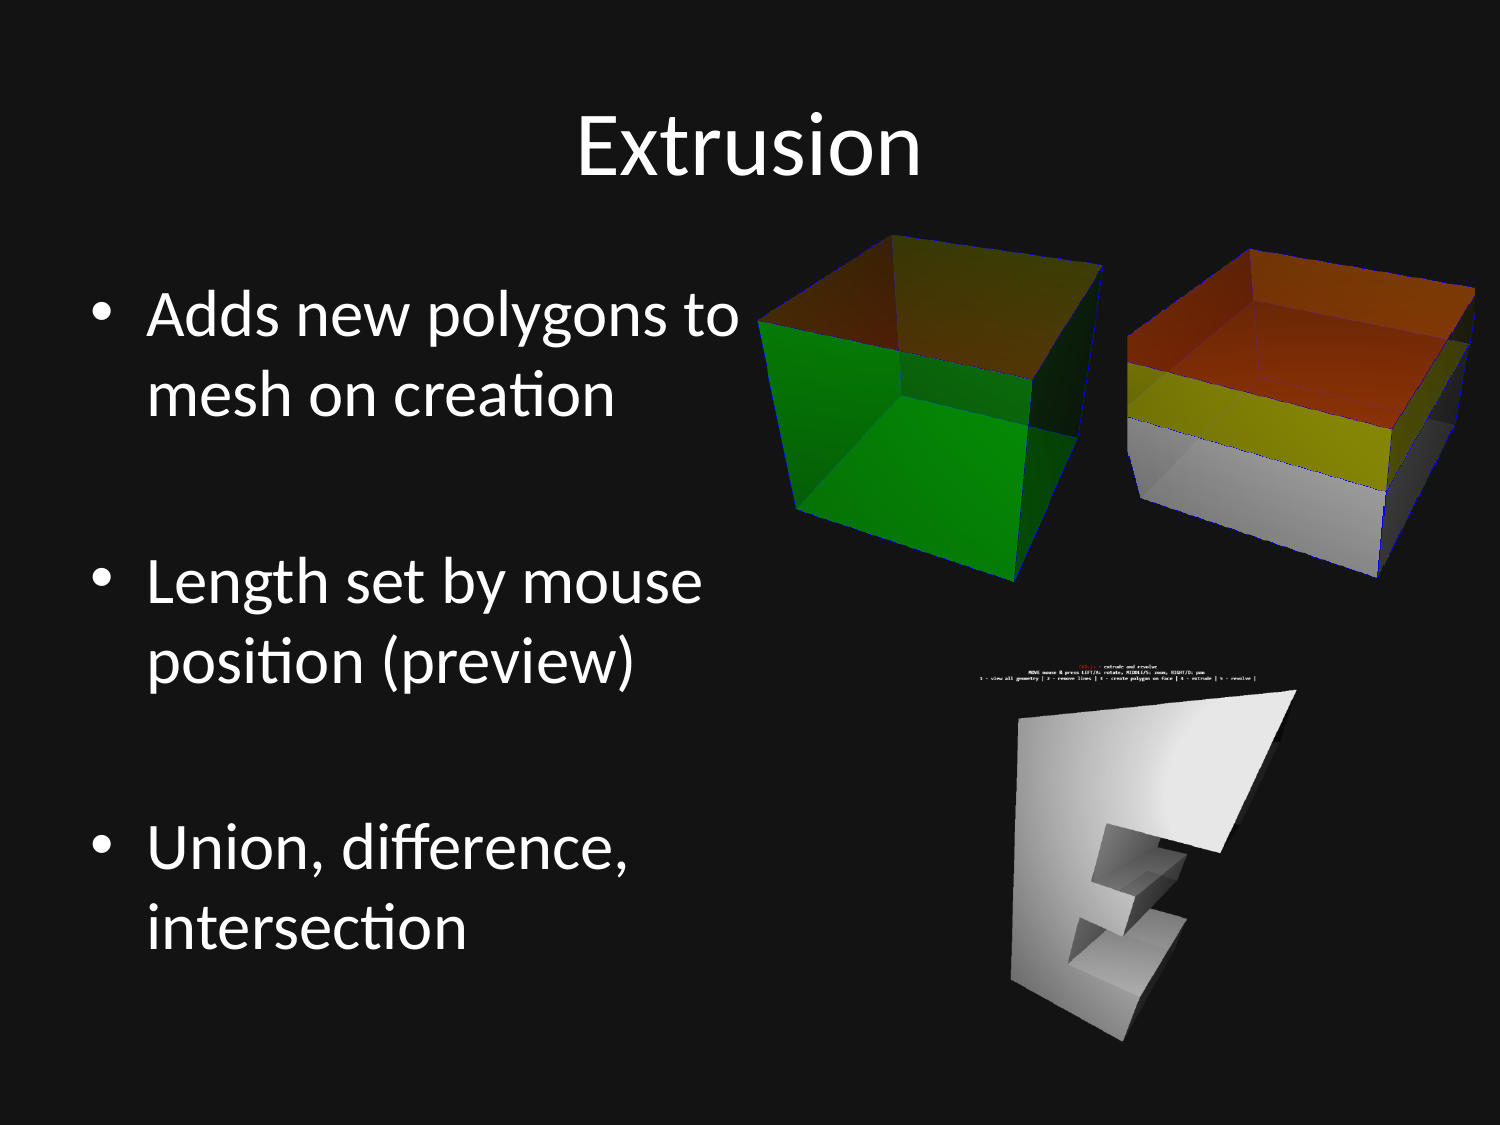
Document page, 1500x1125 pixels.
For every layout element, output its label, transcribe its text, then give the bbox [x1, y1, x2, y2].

list Adds new polygons to mesh on creation Length set by mouse position (preview) Union, difference, intersection [75, 262, 796, 1005]
title Extrusion [75, 45, 1425, 233]
picture [1127, 224, 1475, 615]
picture [756, 224, 1113, 615]
picture [756, 662, 1475, 1060]
